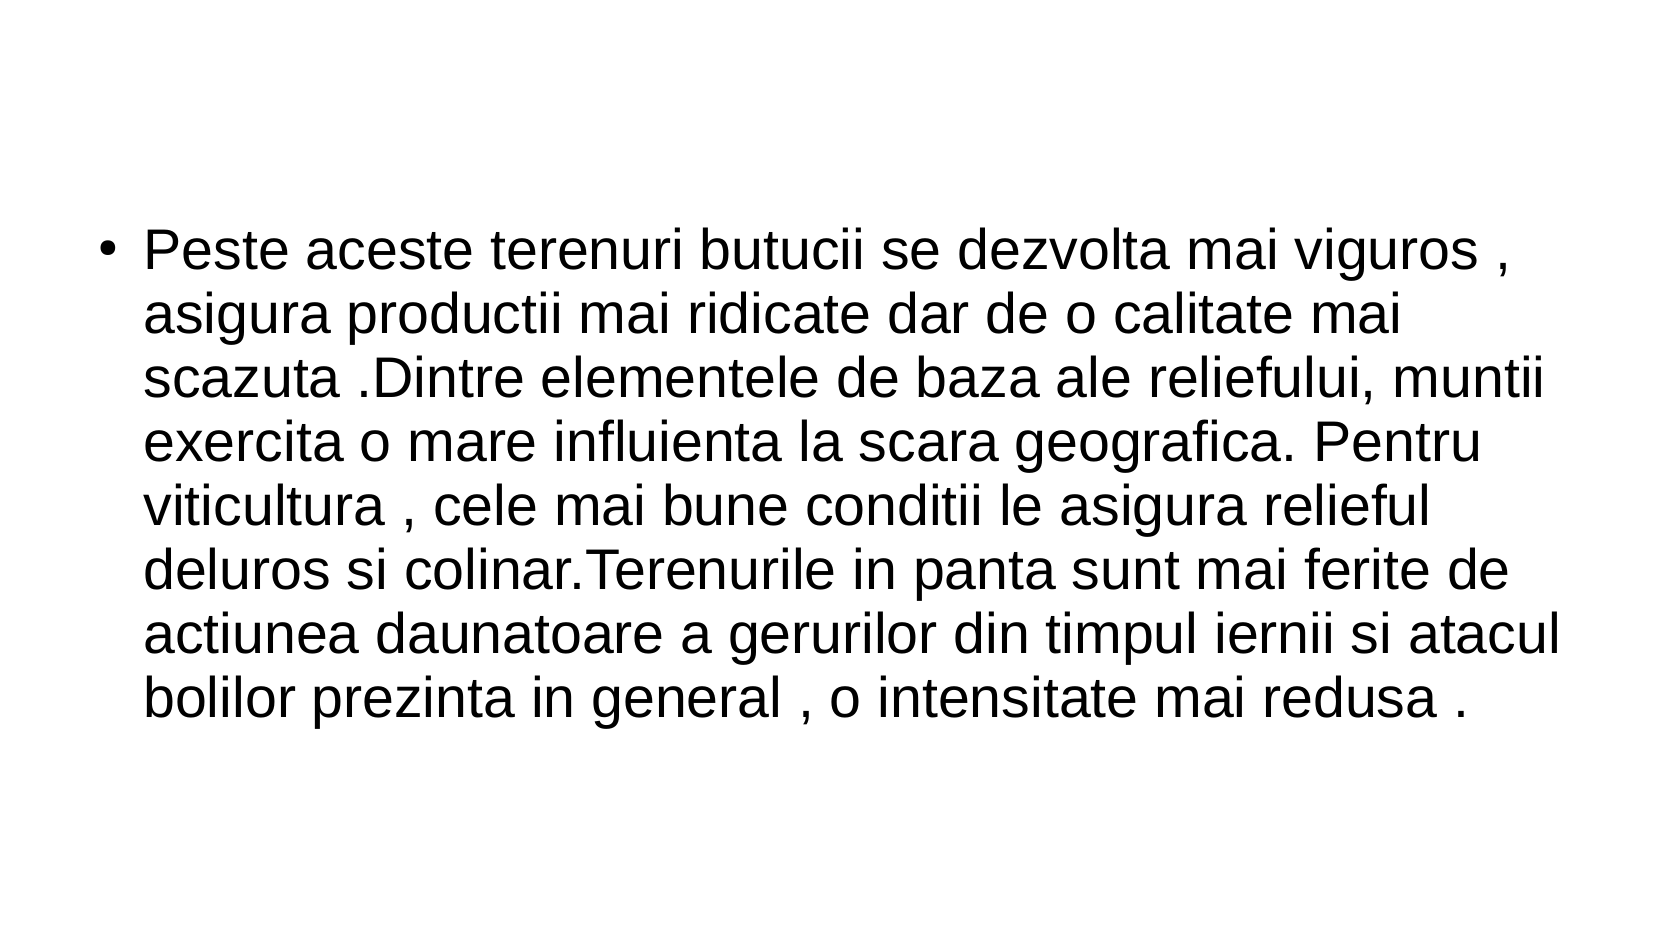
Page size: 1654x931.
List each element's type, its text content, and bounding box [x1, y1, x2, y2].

list Peste aceste terenuri butucii se dezvolta mai viguros , asigura productii mai ridicate dar de o calitate mai scazuta .Dintre elementele de baza ale reliefului, muntii exercita o mare influienta la scara geografica. Pentru viticultura , cele mai bune conditii le asigura relieful deluros si colinar.Terenurile in panta sunt mai ferite de actiunea daunatoare a gerurilor din timpul iernii si atacul bolilor prezinta in general , o intensitate mai redusa . [82, 217, 1571, 758]
